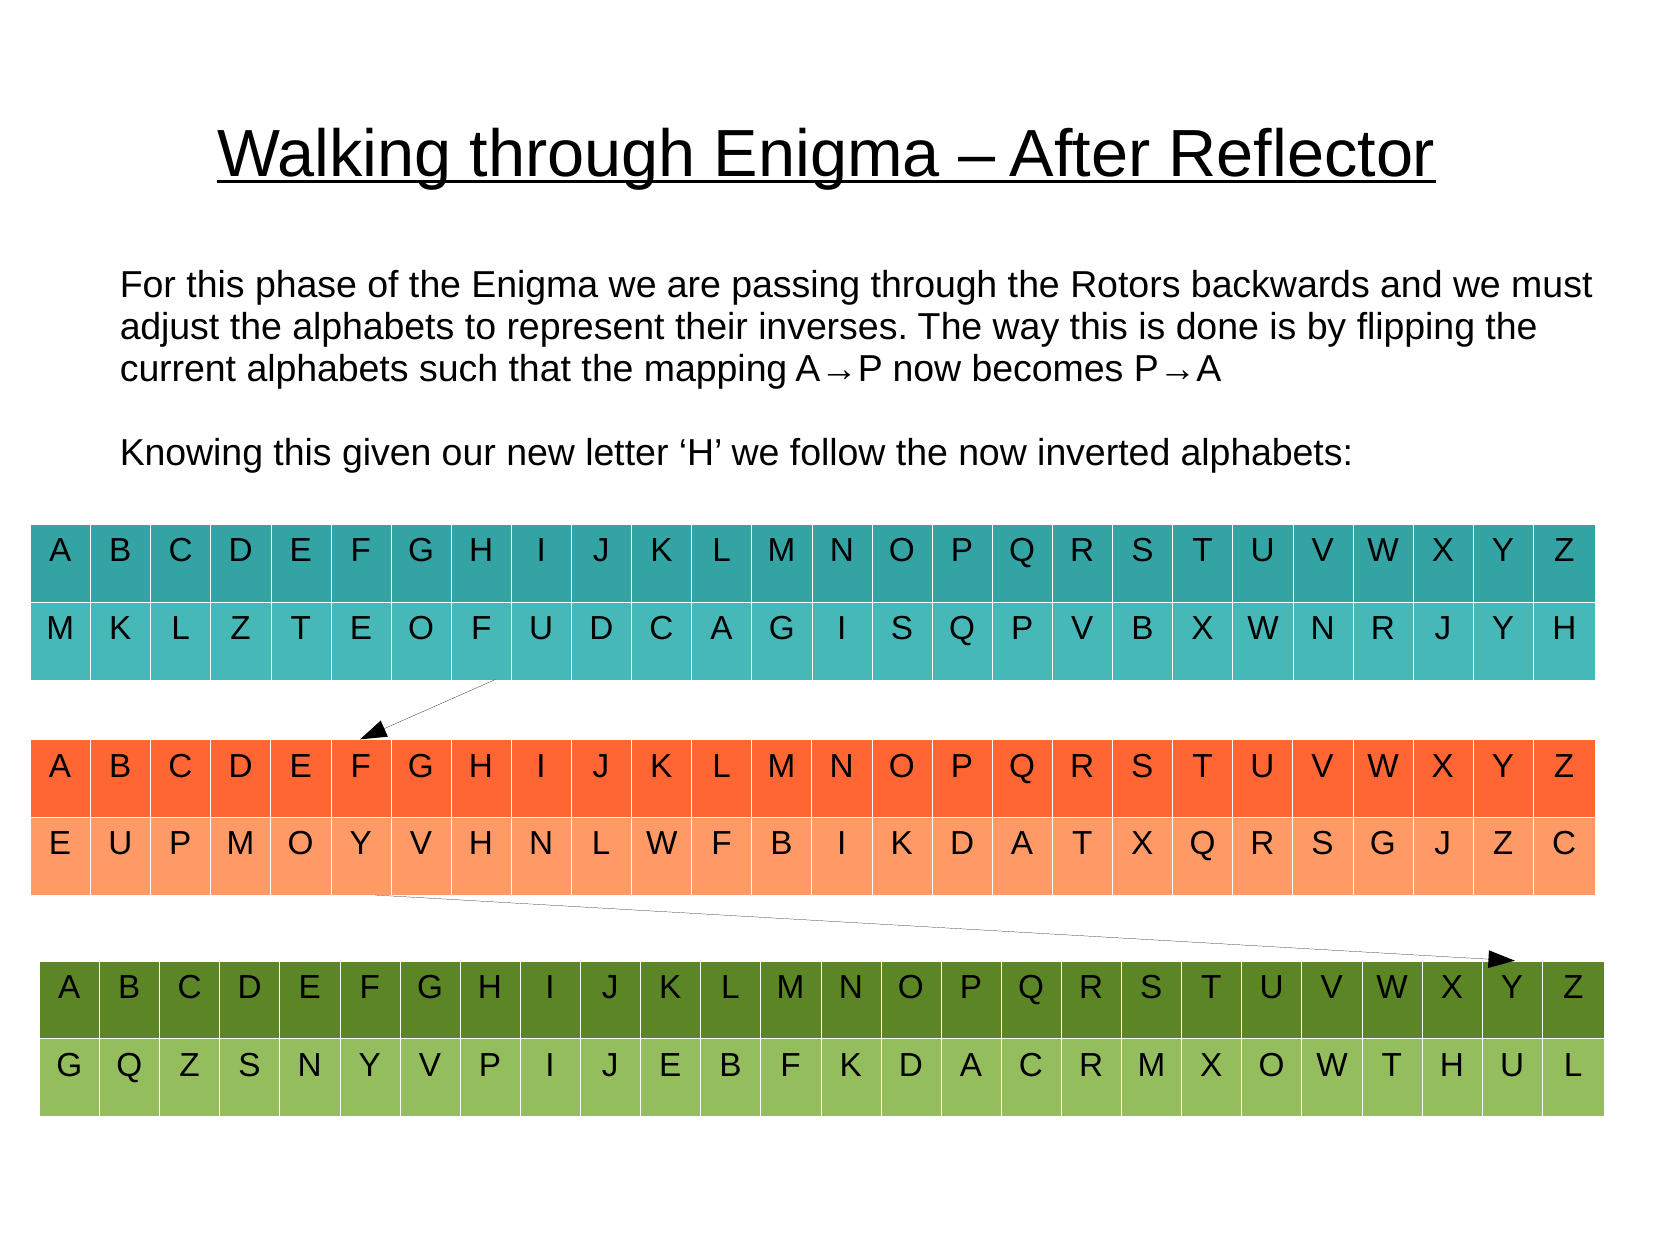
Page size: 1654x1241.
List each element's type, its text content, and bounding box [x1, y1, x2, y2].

table_cell Z [160, 1039, 219, 1116]
title Walking through Enigma – After Reflector [82, 49, 1571, 257]
table_header I [512, 740, 571, 817]
table_header K [641, 962, 700, 1038]
table_cell M [211, 818, 270, 895]
table_cell F [761, 1039, 821, 1116]
table_cell S [1293, 818, 1353, 895]
table_cell R [1354, 603, 1413, 680]
table_header V [1302, 962, 1362, 1038]
table_header C [160, 962, 219, 1038]
table_cell B [1113, 603, 1172, 680]
table_header F [341, 962, 400, 1038]
table_cell J [581, 1039, 640, 1116]
table_header O [882, 962, 941, 1038]
table_header Z [1543, 962, 1604, 1038]
table_cell D [933, 818, 992, 895]
table_header S [1113, 525, 1172, 602]
table_cell L [572, 818, 631, 895]
table_cell K [822, 1039, 881, 1116]
table_cell N [280, 1039, 340, 1116]
table_cell G [752, 603, 812, 680]
table_header I [521, 962, 580, 1038]
table_header E [271, 740, 331, 817]
table_header M [761, 962, 821, 1038]
table_header M [752, 525, 812, 602]
table_header T [1173, 740, 1232, 817]
table_header U [1242, 962, 1301, 1038]
table_header K [632, 525, 691, 602]
table_cell Q [100, 1039, 159, 1116]
table_cell F [452, 603, 511, 680]
table_header G [392, 525, 451, 602]
table_header X [1423, 962, 1482, 1038]
table_cell R [1233, 818, 1292, 895]
table_header Q [993, 740, 1052, 817]
table_cell G [1354, 818, 1413, 895]
table_header H [452, 525, 511, 602]
table_header R [1062, 962, 1121, 1038]
table_header N [812, 740, 872, 817]
table_header P [933, 740, 992, 817]
table_header U [1233, 740, 1292, 817]
table_cell Y [332, 818, 391, 895]
table_cell I [813, 603, 872, 680]
table_header E [280, 962, 340, 1038]
table_header T [1173, 525, 1232, 602]
table_header B [91, 525, 150, 602]
table_cell F [692, 818, 751, 895]
table_cell A [942, 1039, 1001, 1116]
table_header F [332, 740, 391, 817]
table_cell G [40, 1039, 99, 1116]
table_header D [220, 962, 279, 1038]
table_cell W [632, 818, 691, 895]
table_header E [272, 525, 331, 602]
table_cell Q [933, 603, 992, 680]
table_cell B [701, 1039, 760, 1116]
table_header C [151, 525, 210, 602]
table_cell T [1053, 818, 1112, 895]
table_cell M [1122, 1039, 1181, 1116]
table_cell L [1543, 1039, 1604, 1116]
table_header H [461, 962, 520, 1038]
table_cell N [1294, 603, 1353, 680]
table_header X [1414, 525, 1473, 602]
table_header L [701, 962, 760, 1038]
table_cell N [512, 818, 571, 895]
table_header Y [1474, 525, 1533, 602]
table_header A [31, 740, 90, 817]
table_cell Y [341, 1039, 400, 1116]
table_header R [1053, 740, 1112, 817]
table_cell D [572, 603, 631, 680]
table_header T [1182, 962, 1241, 1038]
table_header S [1122, 962, 1181, 1038]
table_cell V [401, 1039, 460, 1116]
table_cell R [1062, 1039, 1121, 1116]
table_header R [1053, 525, 1112, 602]
table_header P [933, 525, 992, 602]
table_header X [1414, 740, 1473, 817]
table_header J [572, 740, 631, 817]
table_cell S [220, 1039, 279, 1116]
table_cell W [1233, 603, 1293, 680]
table_cell P [151, 818, 210, 895]
table_header O [873, 525, 932, 602]
table_header P [942, 962, 1001, 1038]
table_header A [40, 962, 99, 1038]
table_header S [1113, 740, 1172, 817]
table_header Y [1483, 962, 1542, 1038]
table_header B [100, 962, 159, 1038]
table_header D [211, 740, 270, 817]
table_header L [692, 525, 751, 602]
table_cell C [1534, 818, 1595, 895]
table_cell I [812, 818, 872, 895]
table_cell B [752, 818, 811, 895]
table_header F [332, 525, 391, 602]
table_cell E [31, 818, 90, 895]
table_cell C [1002, 1039, 1061, 1116]
table_cell P [993, 603, 1052, 680]
table_cell P [461, 1039, 520, 1116]
table_cell H [1423, 1039, 1482, 1116]
table_cell S [873, 603, 932, 680]
table_header N [813, 525, 872, 602]
table_cell Y [1474, 603, 1533, 680]
table_header W [1354, 525, 1413, 602]
table_cell Q [1173, 818, 1232, 895]
table_cell T [272, 603, 331, 680]
table_cell T [1363, 1039, 1422, 1116]
table_cell O [271, 818, 331, 895]
table_header B [91, 740, 150, 817]
table_cell X [1182, 1039, 1241, 1116]
table_header N [822, 962, 881, 1038]
table_cell J [1414, 603, 1473, 680]
table_header Q [1002, 962, 1061, 1038]
table_cell E [641, 1039, 700, 1116]
table_cell W [1302, 1039, 1362, 1116]
table_header Q [993, 525, 1052, 602]
table_header Z [1534, 525, 1595, 602]
table_cell H [1534, 603, 1595, 680]
table_cell U [91, 818, 150, 895]
table_cell C [632, 603, 691, 680]
table_header U [1233, 525, 1293, 602]
table_cell A [993, 818, 1052, 895]
table_cell U [512, 603, 571, 680]
table_cell A [692, 603, 751, 680]
table_cell X [1173, 603, 1232, 680]
table_cell J [1414, 818, 1473, 895]
table_header Y [1474, 740, 1533, 817]
table_header Z [1534, 740, 1595, 817]
table_header M [752, 740, 811, 817]
table_header W [1363, 962, 1422, 1038]
table_cell E [332, 603, 391, 680]
table_cell K [91, 603, 150, 680]
table_header J [581, 962, 640, 1038]
table_cell D [882, 1039, 941, 1116]
table_cell O [1242, 1039, 1301, 1116]
table_cell L [151, 603, 210, 680]
table_cell M [31, 603, 90, 680]
table_header V [1293, 740, 1353, 817]
table_header V [1294, 525, 1353, 602]
table_cell Z [211, 603, 271, 680]
table_header I [512, 525, 571, 602]
table_header K [632, 740, 691, 817]
table_cell H [452, 818, 511, 895]
table_cell I [521, 1039, 580, 1116]
table_cell Z [1474, 818, 1533, 895]
table_header D [211, 525, 271, 602]
table_header G [392, 740, 451, 817]
table_cell V [1053, 603, 1112, 680]
table_cell V [392, 818, 451, 895]
table_header O [873, 740, 932, 817]
table_header G [401, 962, 460, 1038]
table_header H [452, 740, 511, 817]
table_header J [572, 525, 631, 602]
table_cell O [392, 603, 451, 680]
table_header L [692, 740, 751, 817]
table_cell K [873, 818, 932, 895]
table_header A [31, 525, 90, 602]
table_header C [151, 740, 210, 817]
table_header W [1354, 740, 1413, 817]
text_box For this phase of the Enigma we are passing through the Rotors backwards and we must adjust the alphabets to represent their inverses. The way this is done is by flipping the current alphabets such that the mapping A→P now becomes P→A Knowing this given our new letter ‘H’ we follow the now inverted alphabets: [105, 256, 1608, 482]
table_cell U [1483, 1039, 1542, 1116]
table_cell X [1113, 818, 1172, 895]
